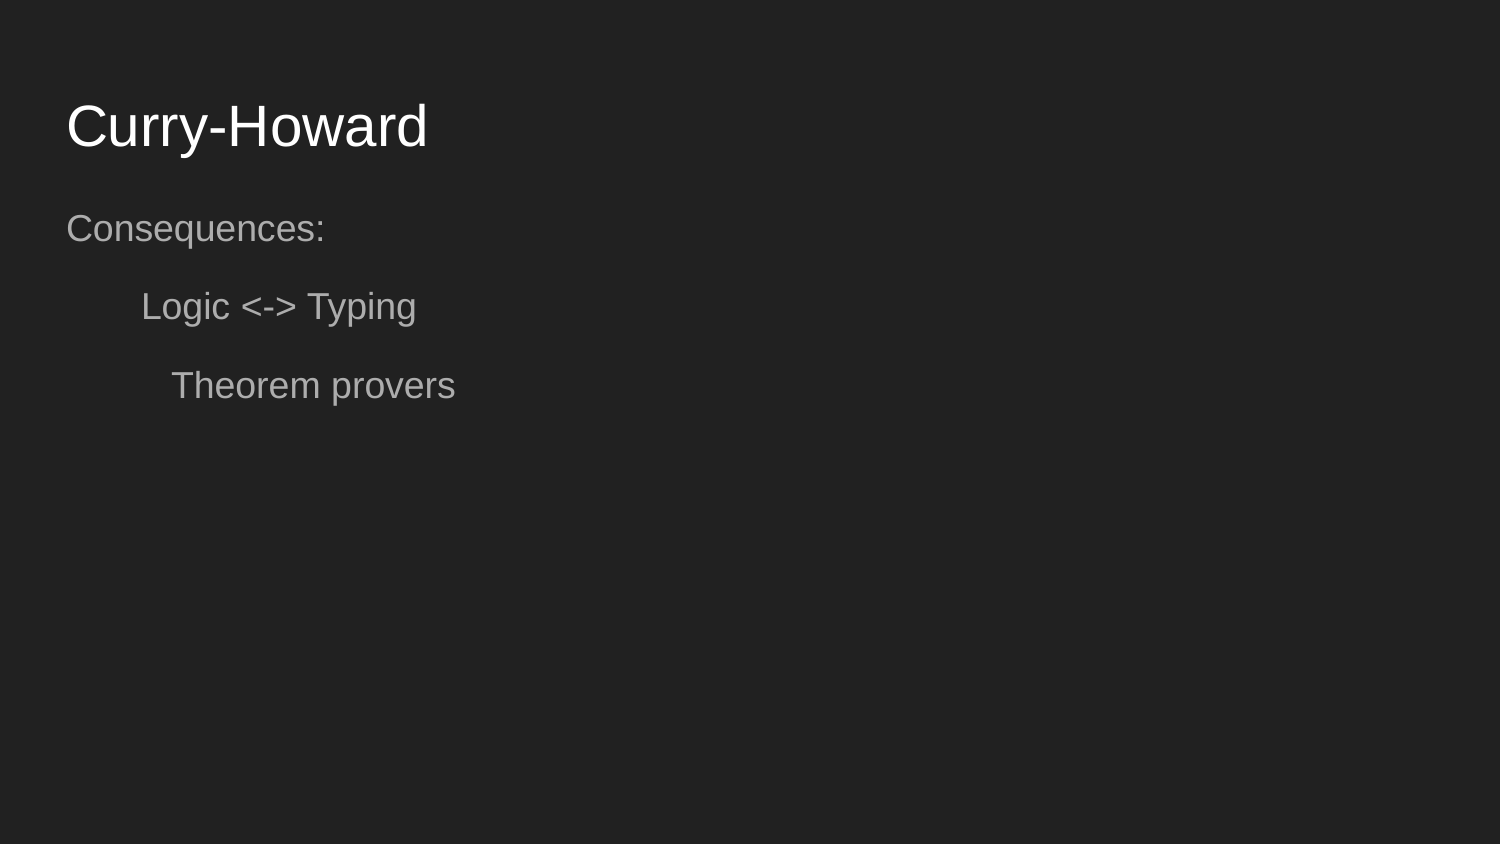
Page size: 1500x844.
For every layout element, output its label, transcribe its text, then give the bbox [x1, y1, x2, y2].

list Consequences: Logic <-> Typing Theorem provers [51, 189, 1449, 750]
title Curry-Howard [51, 72, 1449, 167]
